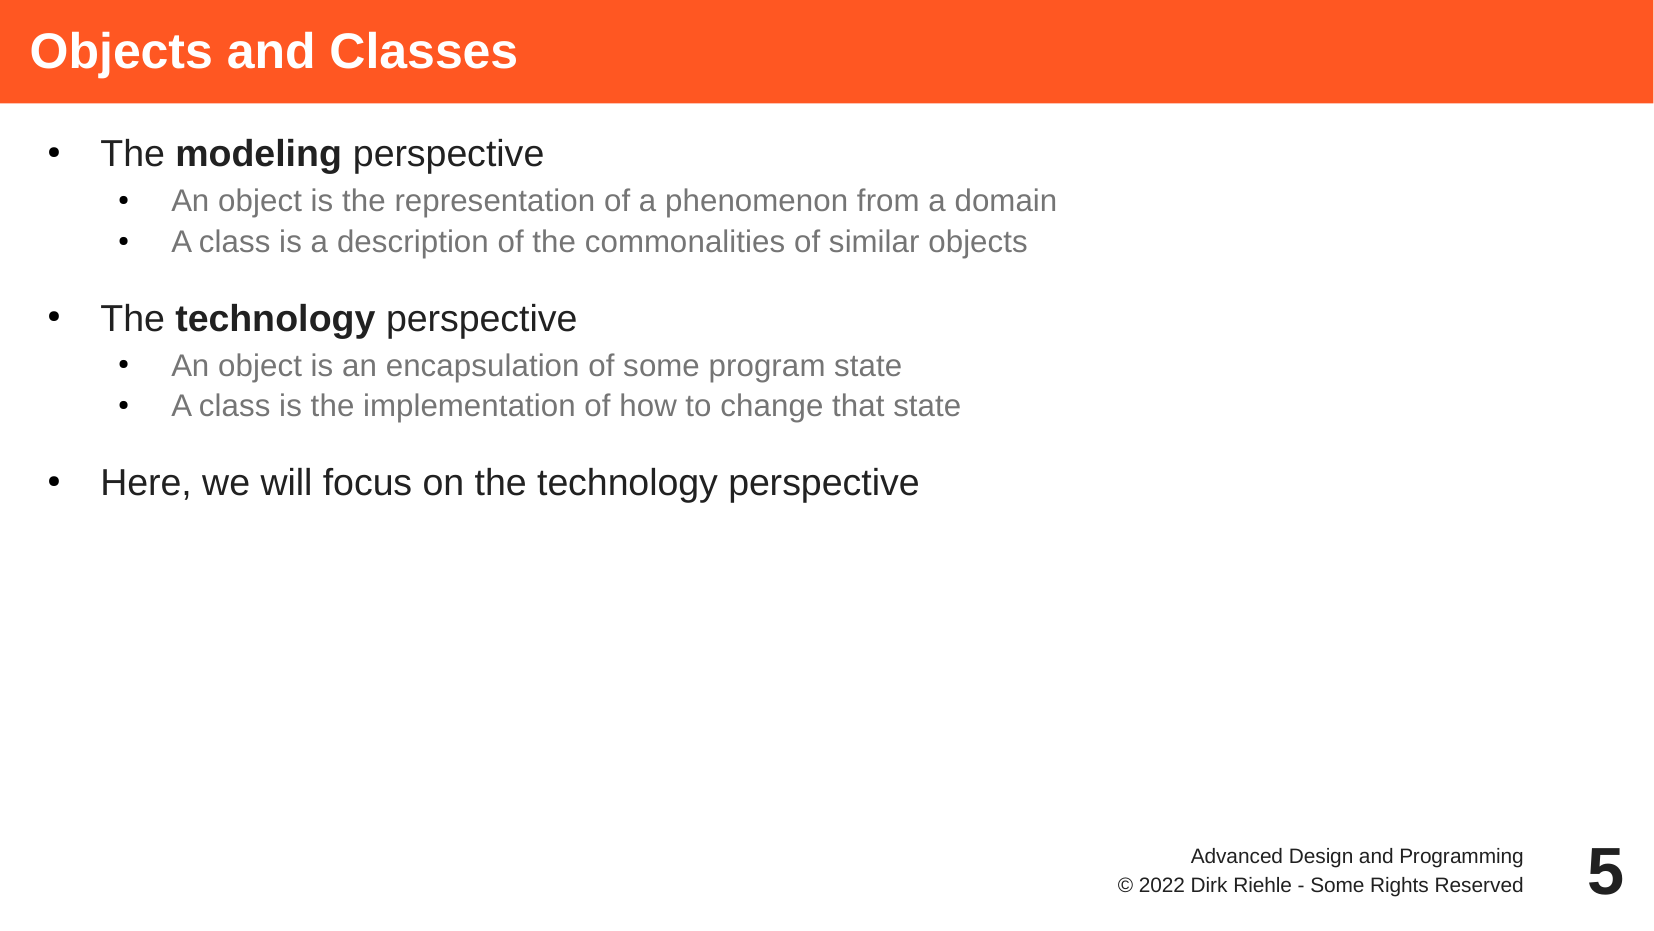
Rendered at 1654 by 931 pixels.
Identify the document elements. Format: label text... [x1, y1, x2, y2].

list The modeling perspective An object is the representation of a phenomenon from a domain A class is a description of the commonalities of similar objects The technology perspective An object is an encapsulation of some program state A class is the implementation of how to change that state Here, we will focus on the technology perspective [29, 132, 1625, 813]
title Objects and Classes [0, 0, 1654, 104]
